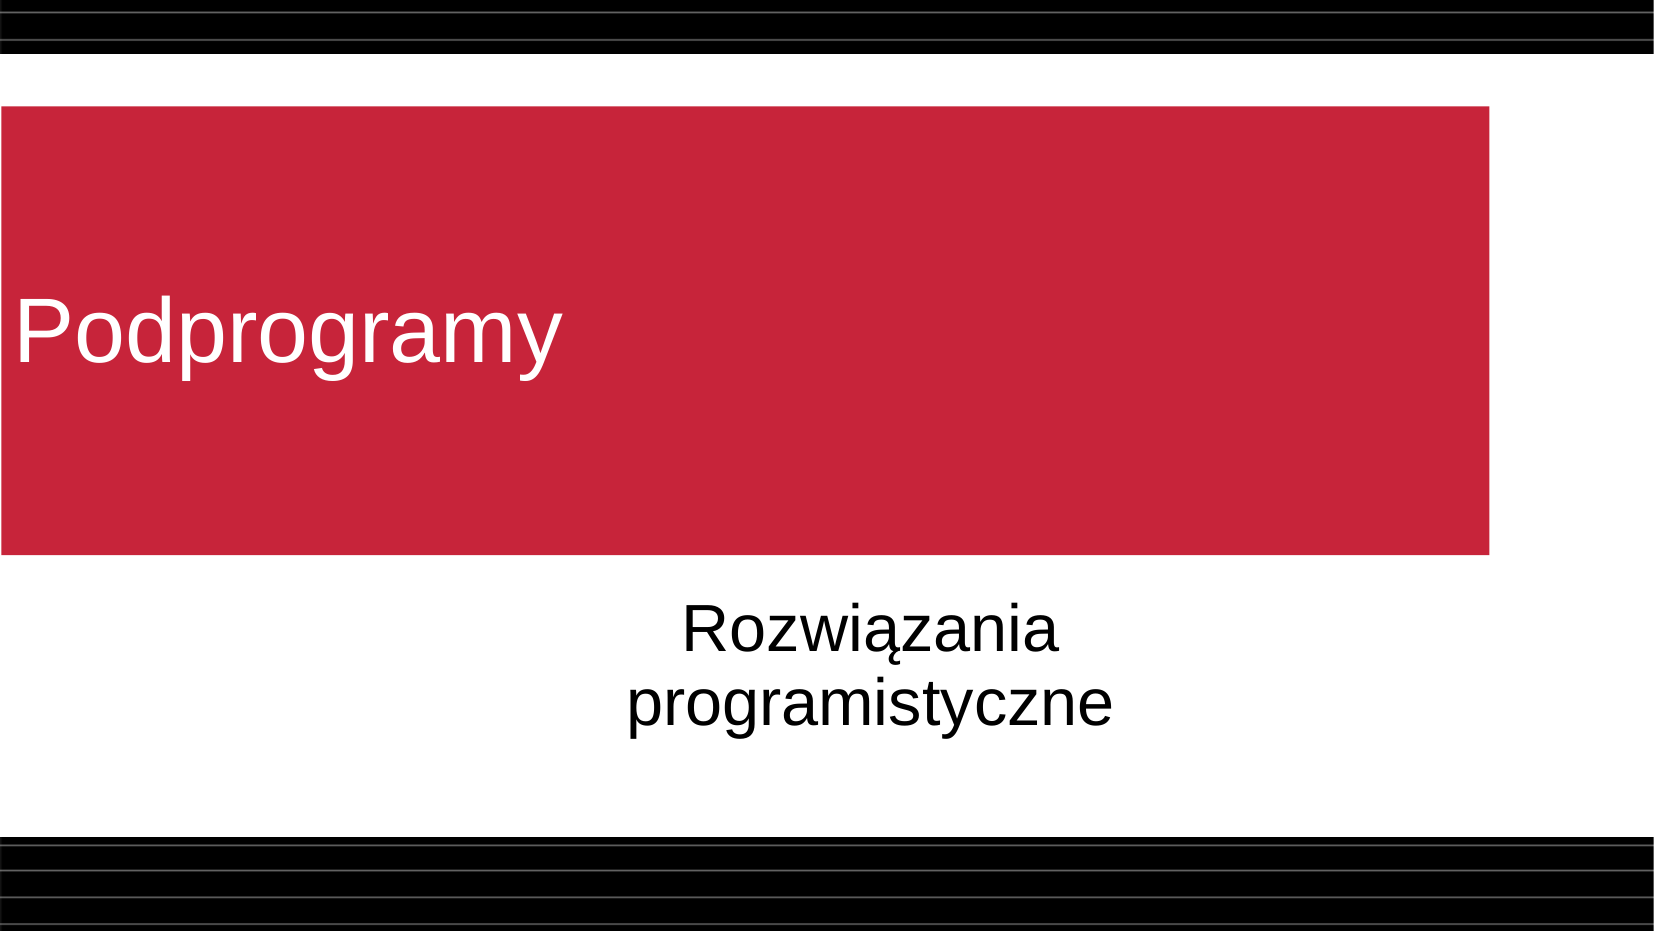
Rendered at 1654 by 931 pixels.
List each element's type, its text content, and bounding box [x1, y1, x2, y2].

title Podprogramy [1, 106, 1490, 556]
subtitle Rozwiązania programistyczne [625, 590, 1489, 804]
picture [0, 0, 1654, 54]
picture [0, 837, 1654, 931]
